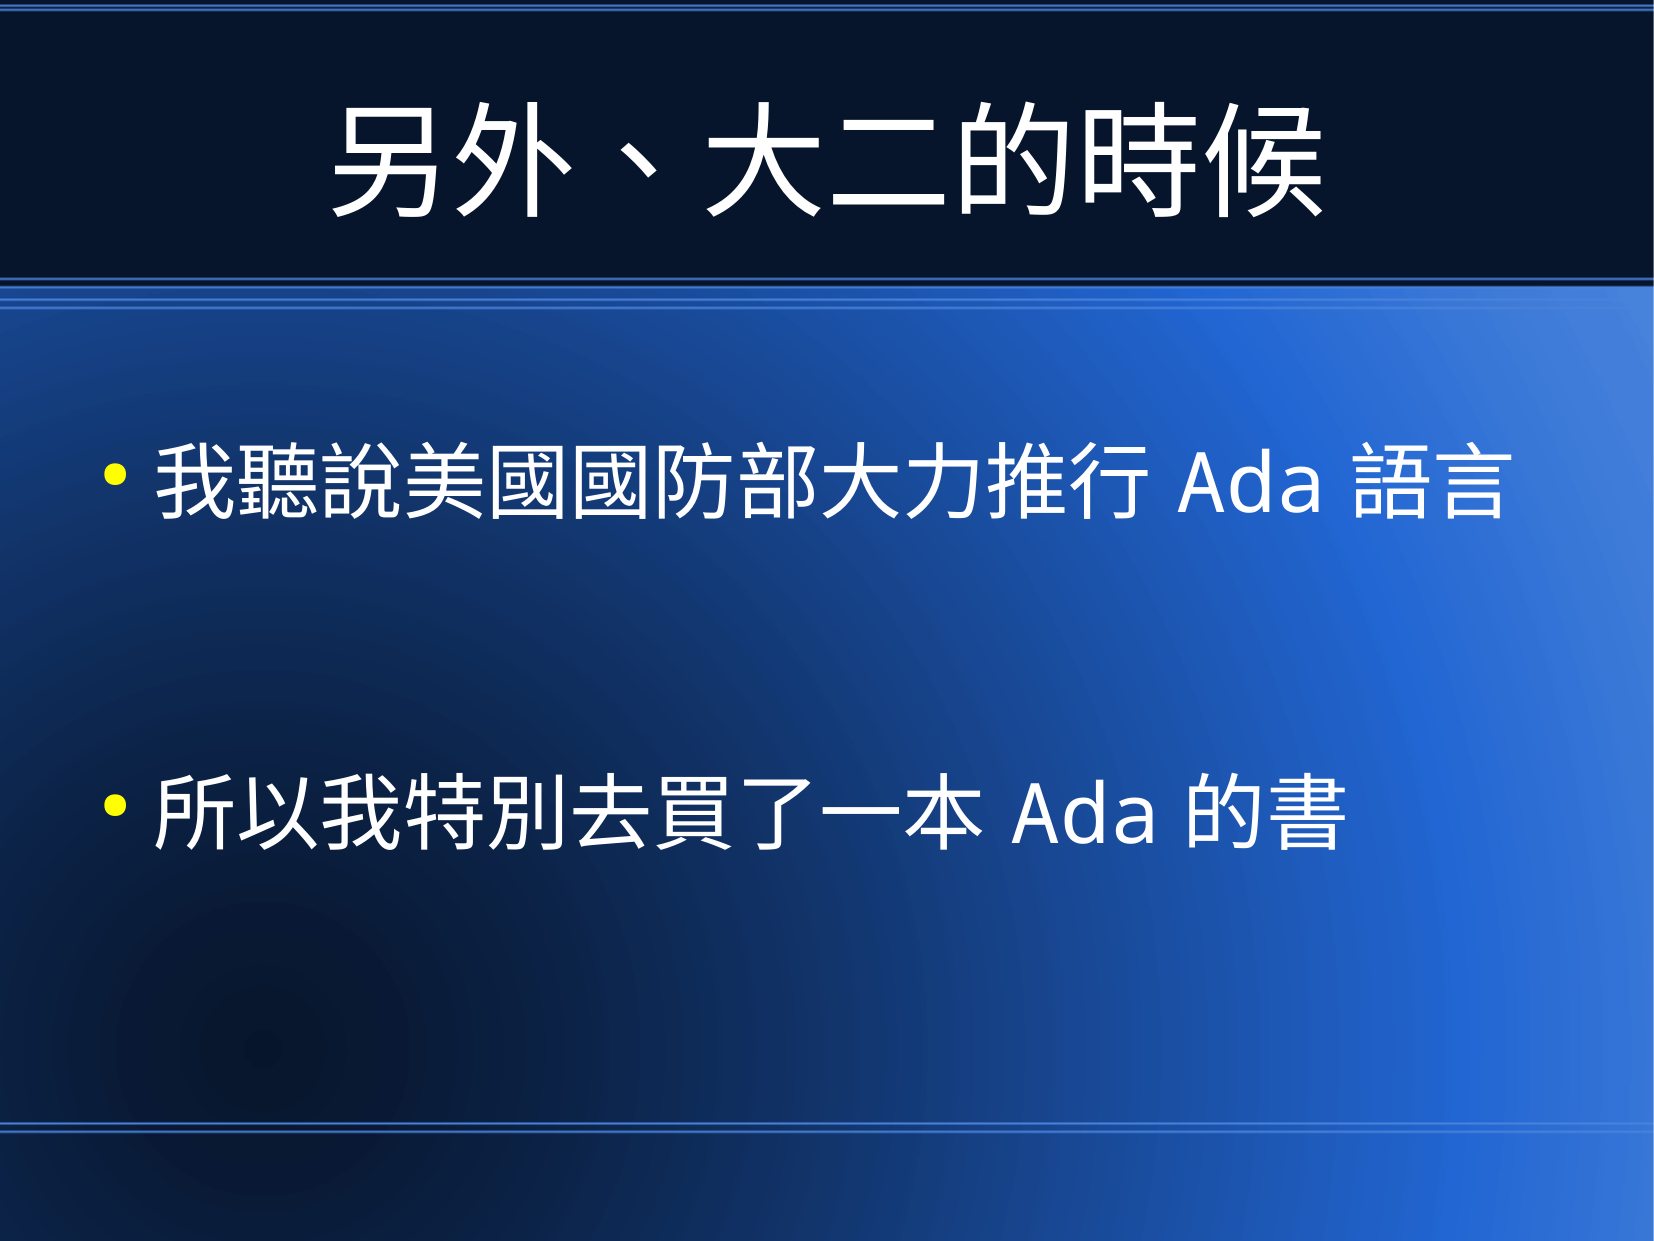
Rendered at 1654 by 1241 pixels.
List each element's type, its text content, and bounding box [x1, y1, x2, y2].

list 我聽說美國國防部大力推行Ada語言 所以我特別去買了一本Ada的書 [82, 355, 1571, 1241]
picture [0, 0, 1654, 1241]
title 另外、大二的時候 [82, 49, 1571, 257]
